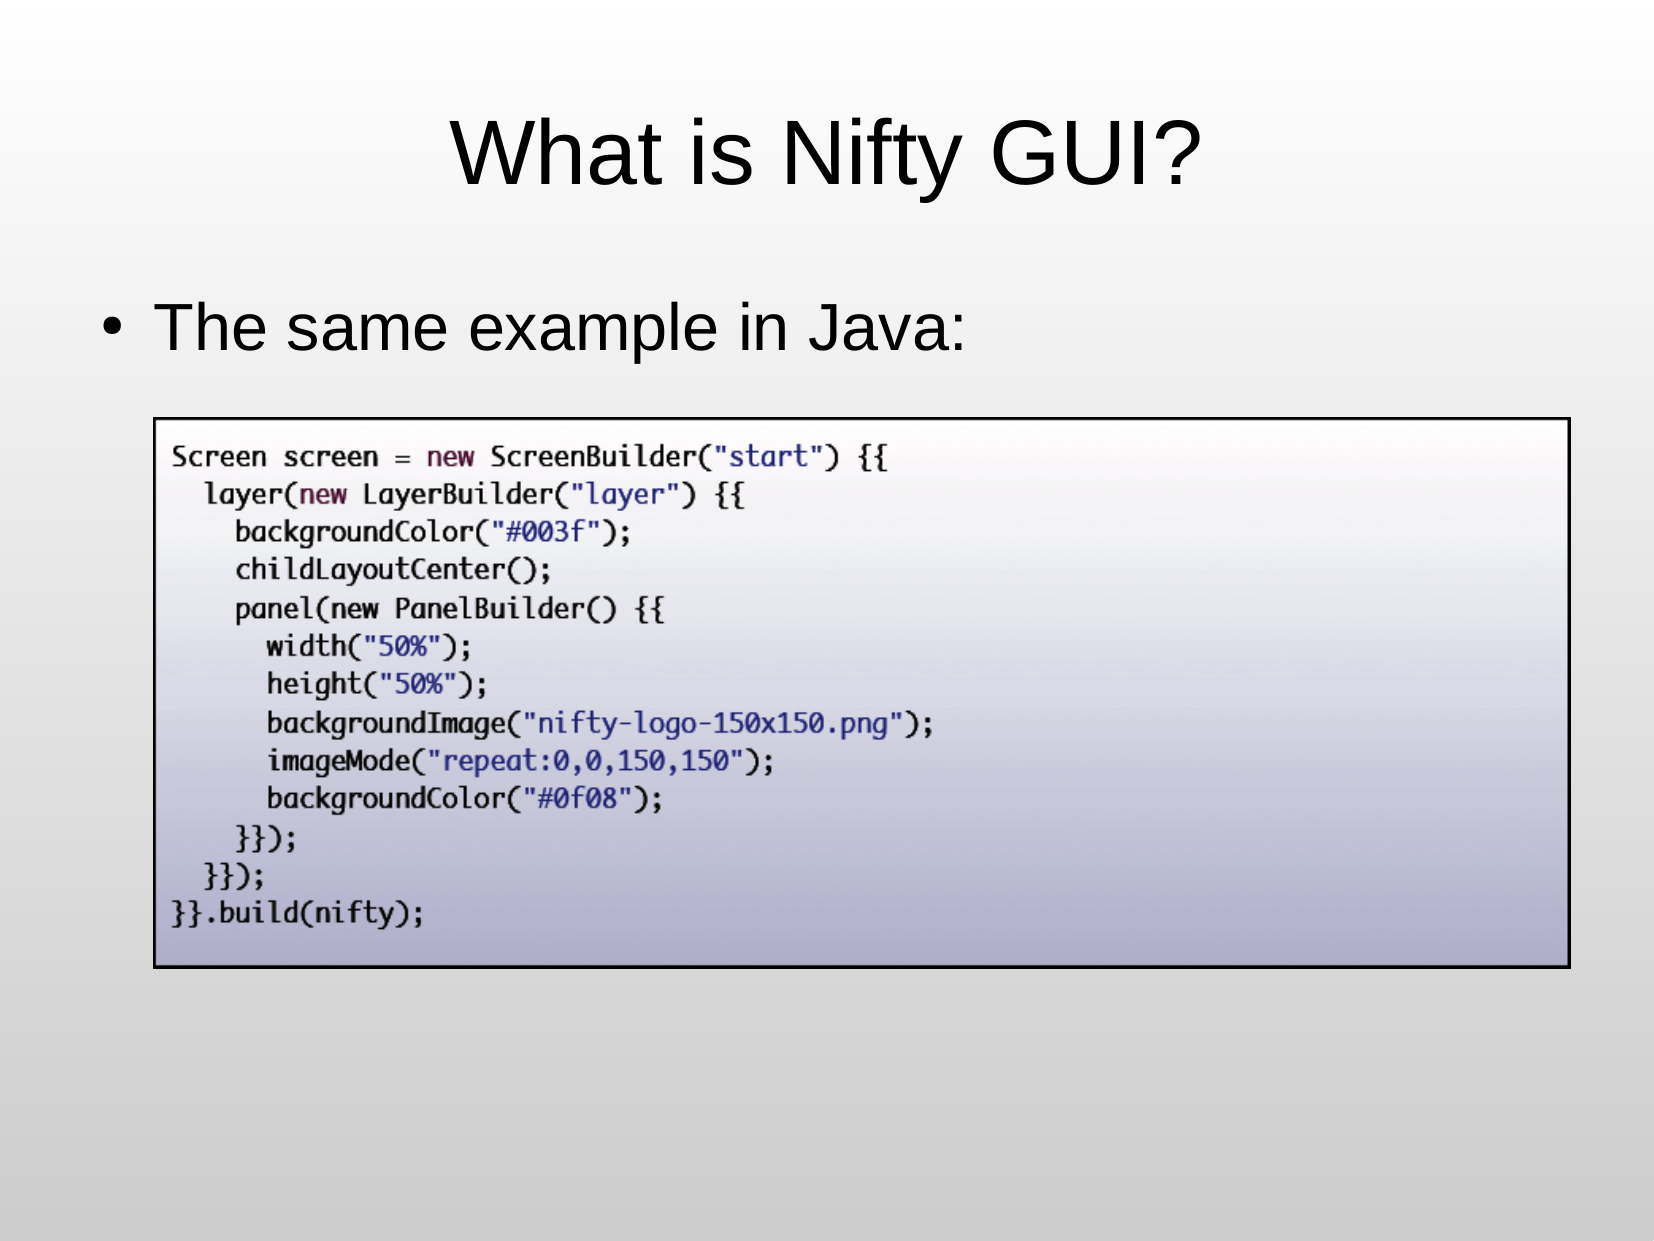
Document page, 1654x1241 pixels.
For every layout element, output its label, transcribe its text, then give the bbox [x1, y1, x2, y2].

picture [153, 417, 1571, 969]
list The same example in Java: [82, 290, 1571, 1109]
title What is Nifty GUI? [82, 49, 1571, 257]
